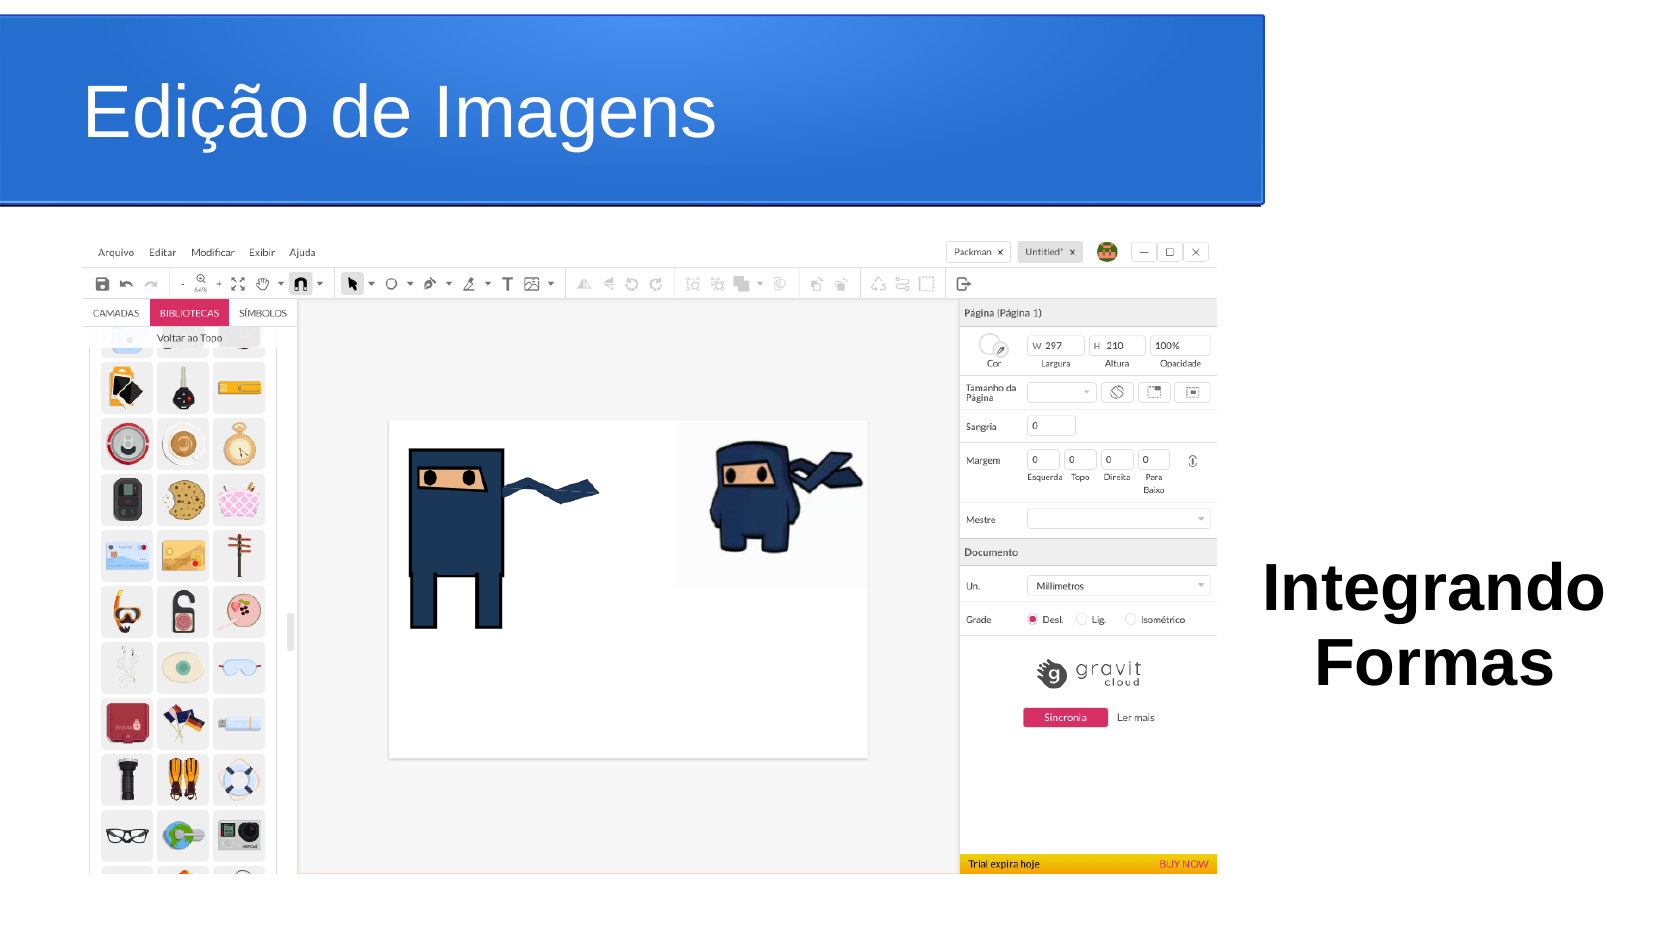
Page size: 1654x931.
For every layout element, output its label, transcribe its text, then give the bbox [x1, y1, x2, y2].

subtitle Integrando Formas [1217, 513, 1654, 737]
title Edição de Imagens [82, 35, 1235, 189]
picture [82, 236, 1217, 875]
